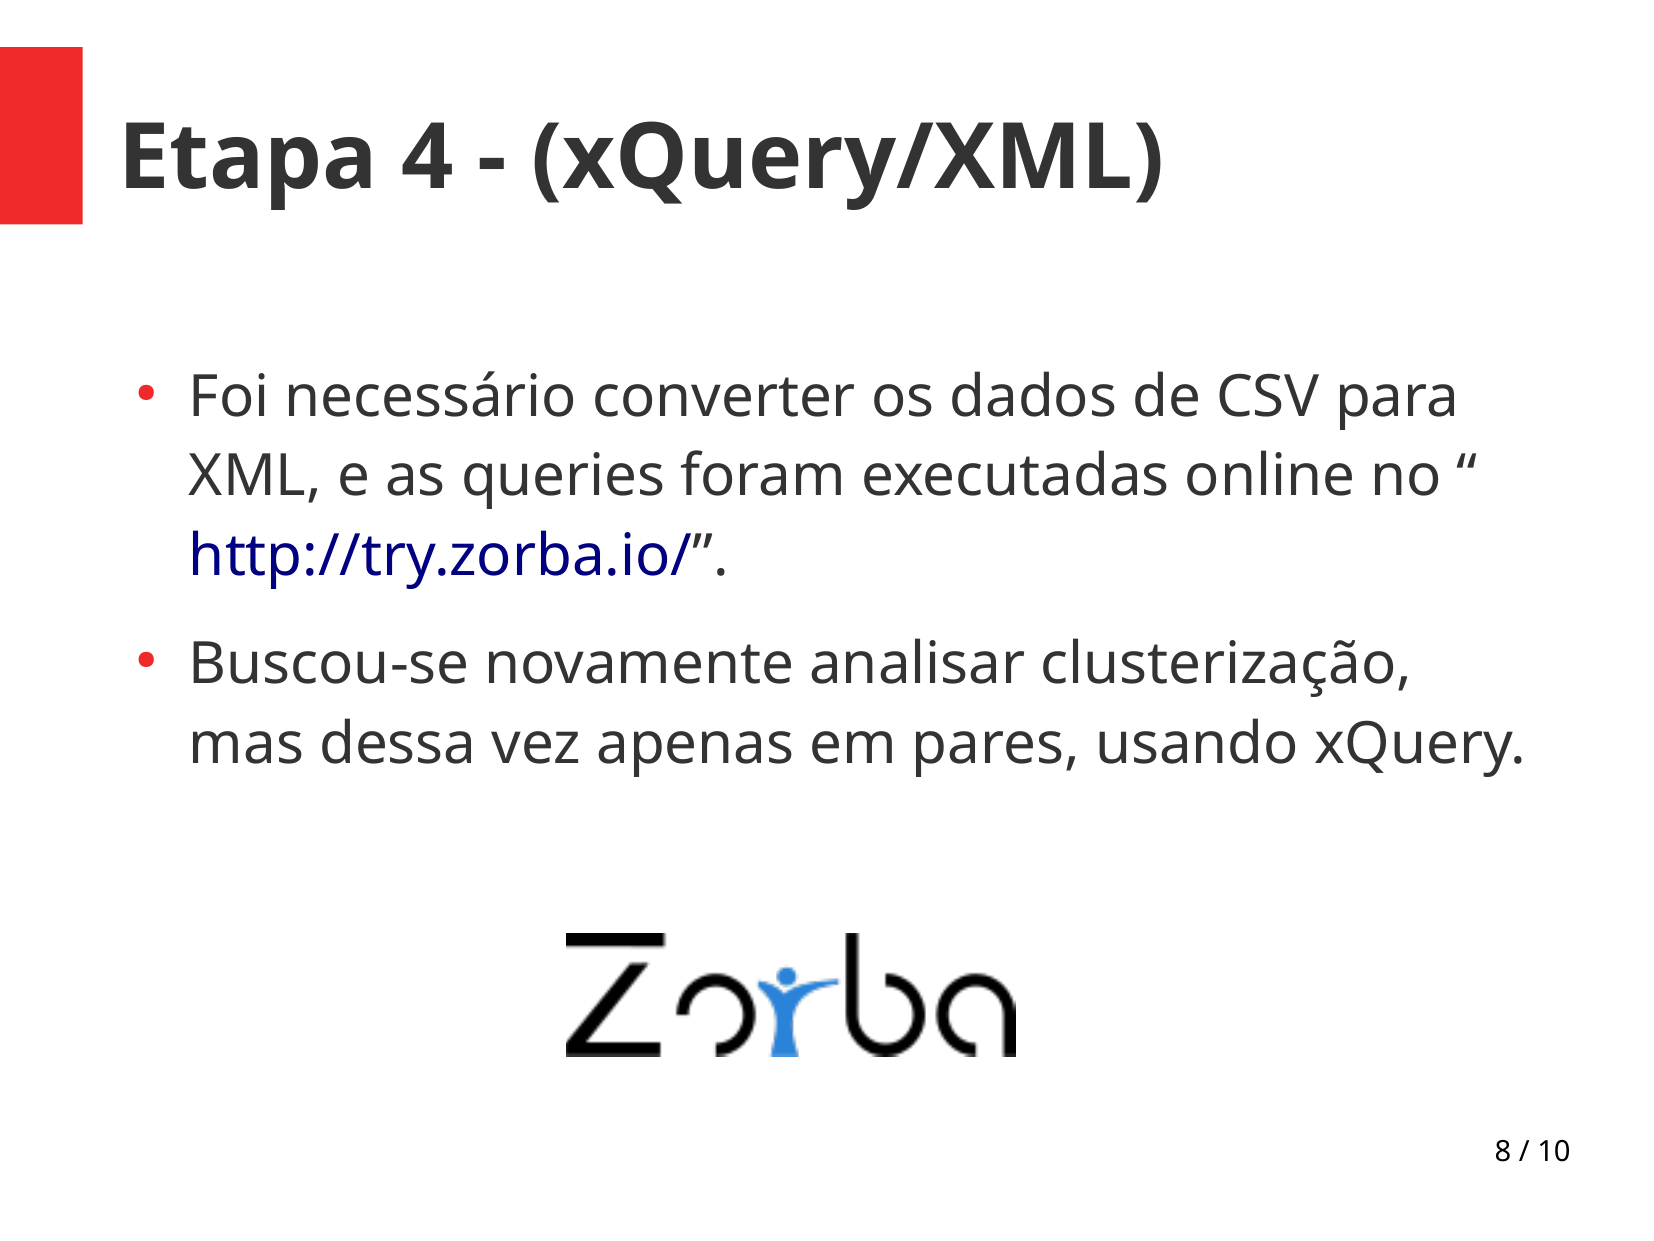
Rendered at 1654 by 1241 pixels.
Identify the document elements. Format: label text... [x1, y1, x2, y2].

list Foi necessário converter os dados de CSV para XML, e as queries foram executadas online no “http://try.zorba.io/”. Buscou-se novamente analisar clusterização, mas dessa vez apenas em pares, usando xQuery. [118, 354, 1536, 1074]
title Etapa 4 - (xQuery/XML) [118, 49, 1571, 257]
picture [566, 933, 1016, 1057]
